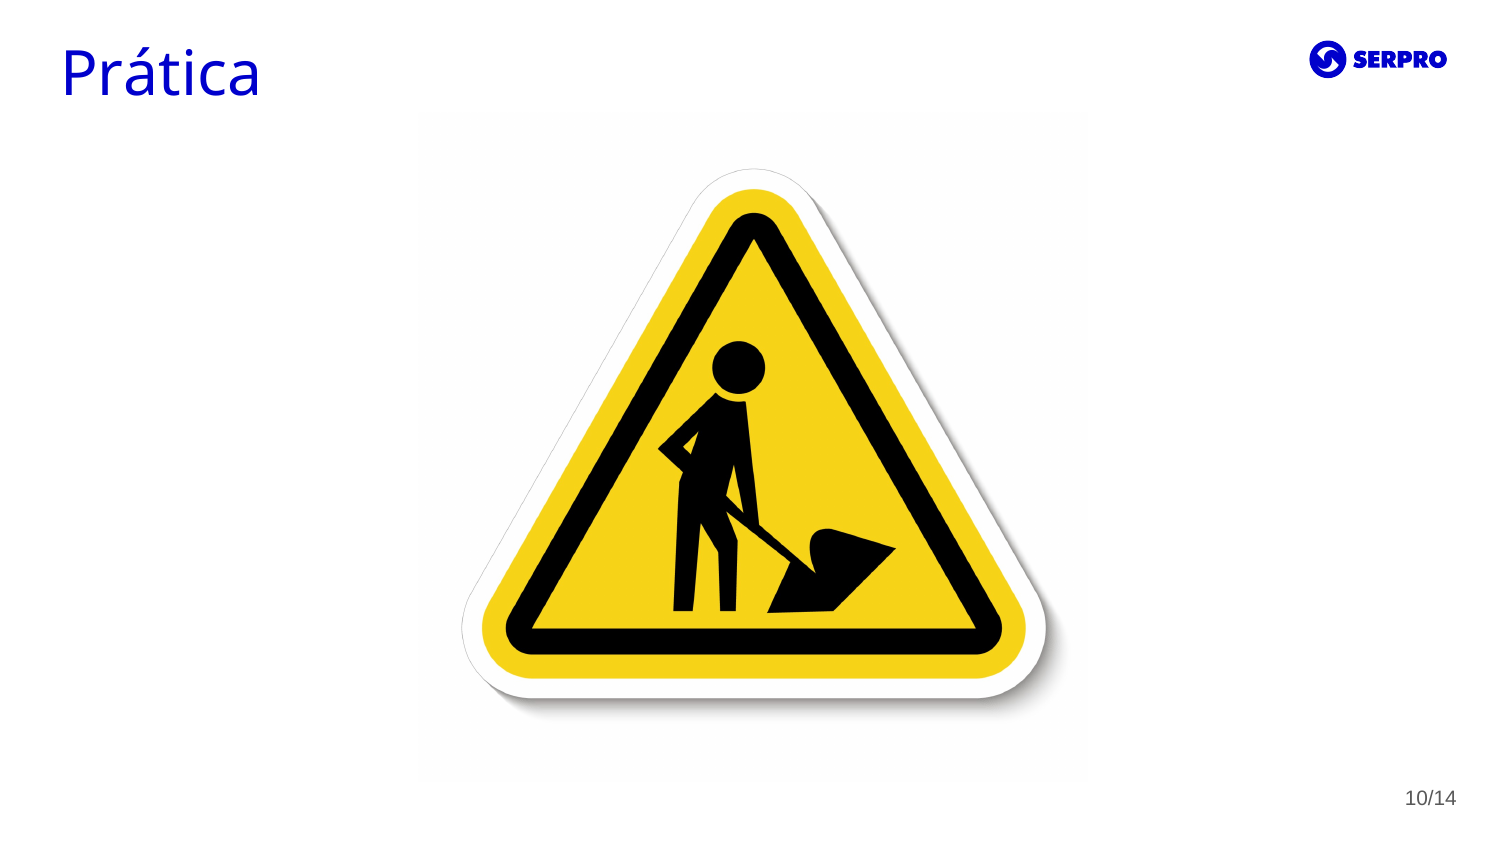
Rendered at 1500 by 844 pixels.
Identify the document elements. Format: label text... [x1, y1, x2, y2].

picture [418, 112, 1088, 782]
picture [1306, 37, 1450, 82]
title Prática [45, 32, 1191, 129]
slide_number <número>/14 [1389, 764, 1480, 830]
